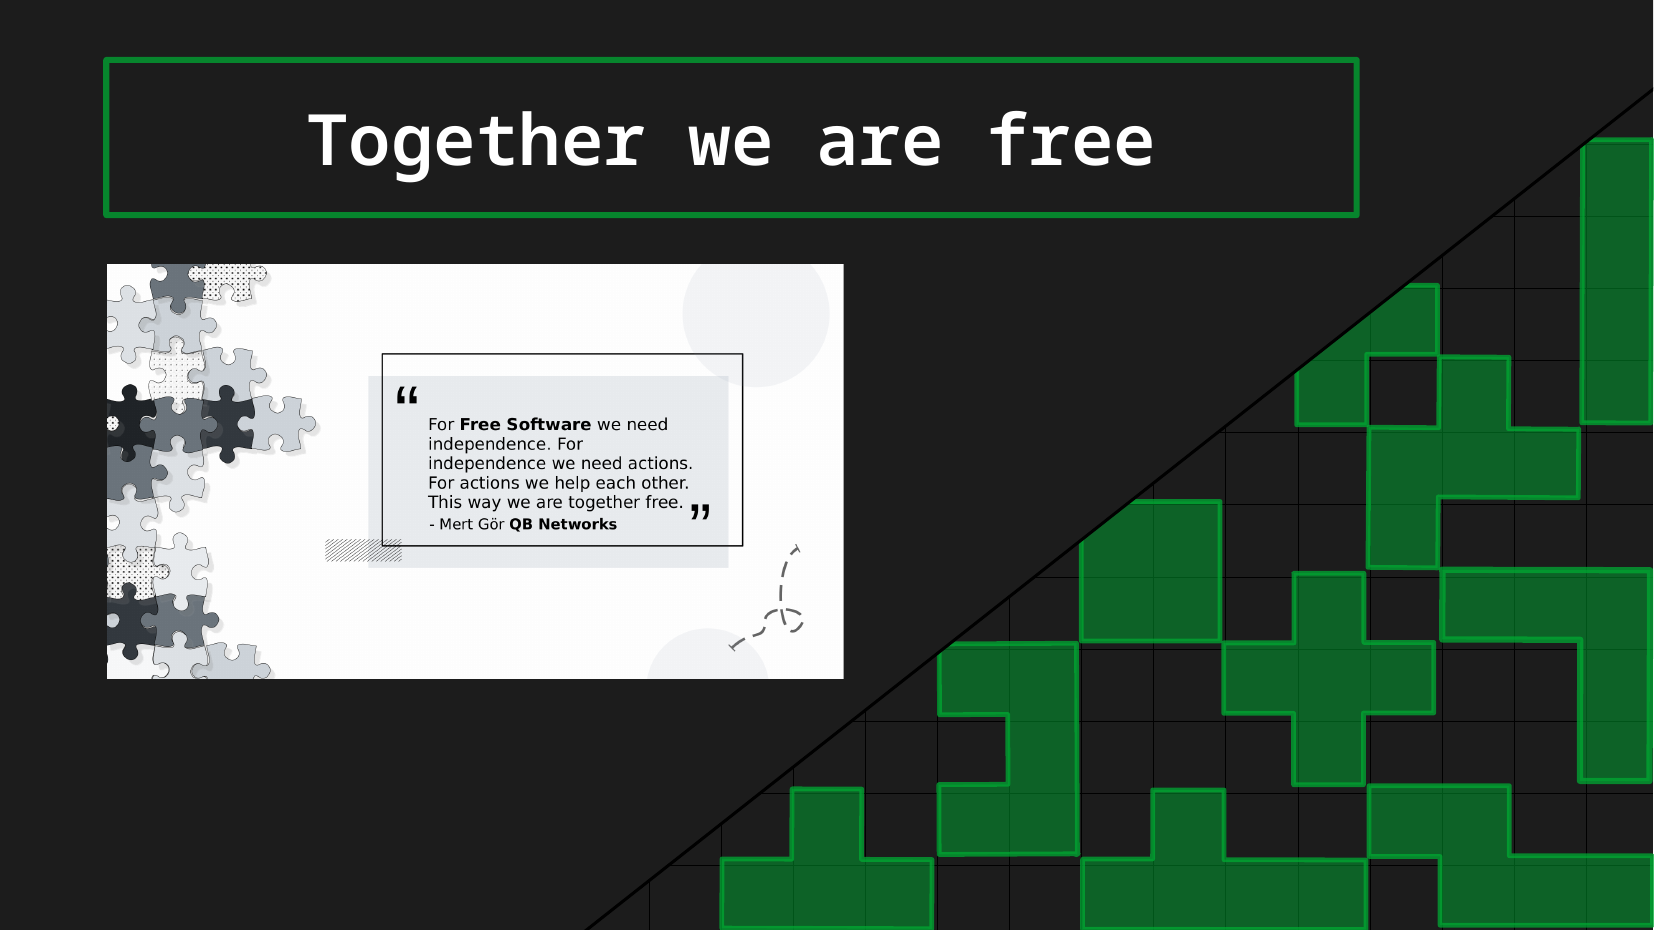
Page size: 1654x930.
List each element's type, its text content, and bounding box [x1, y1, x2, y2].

title Together we are free [106, 59, 1357, 216]
picture [107, 264, 844, 679]
